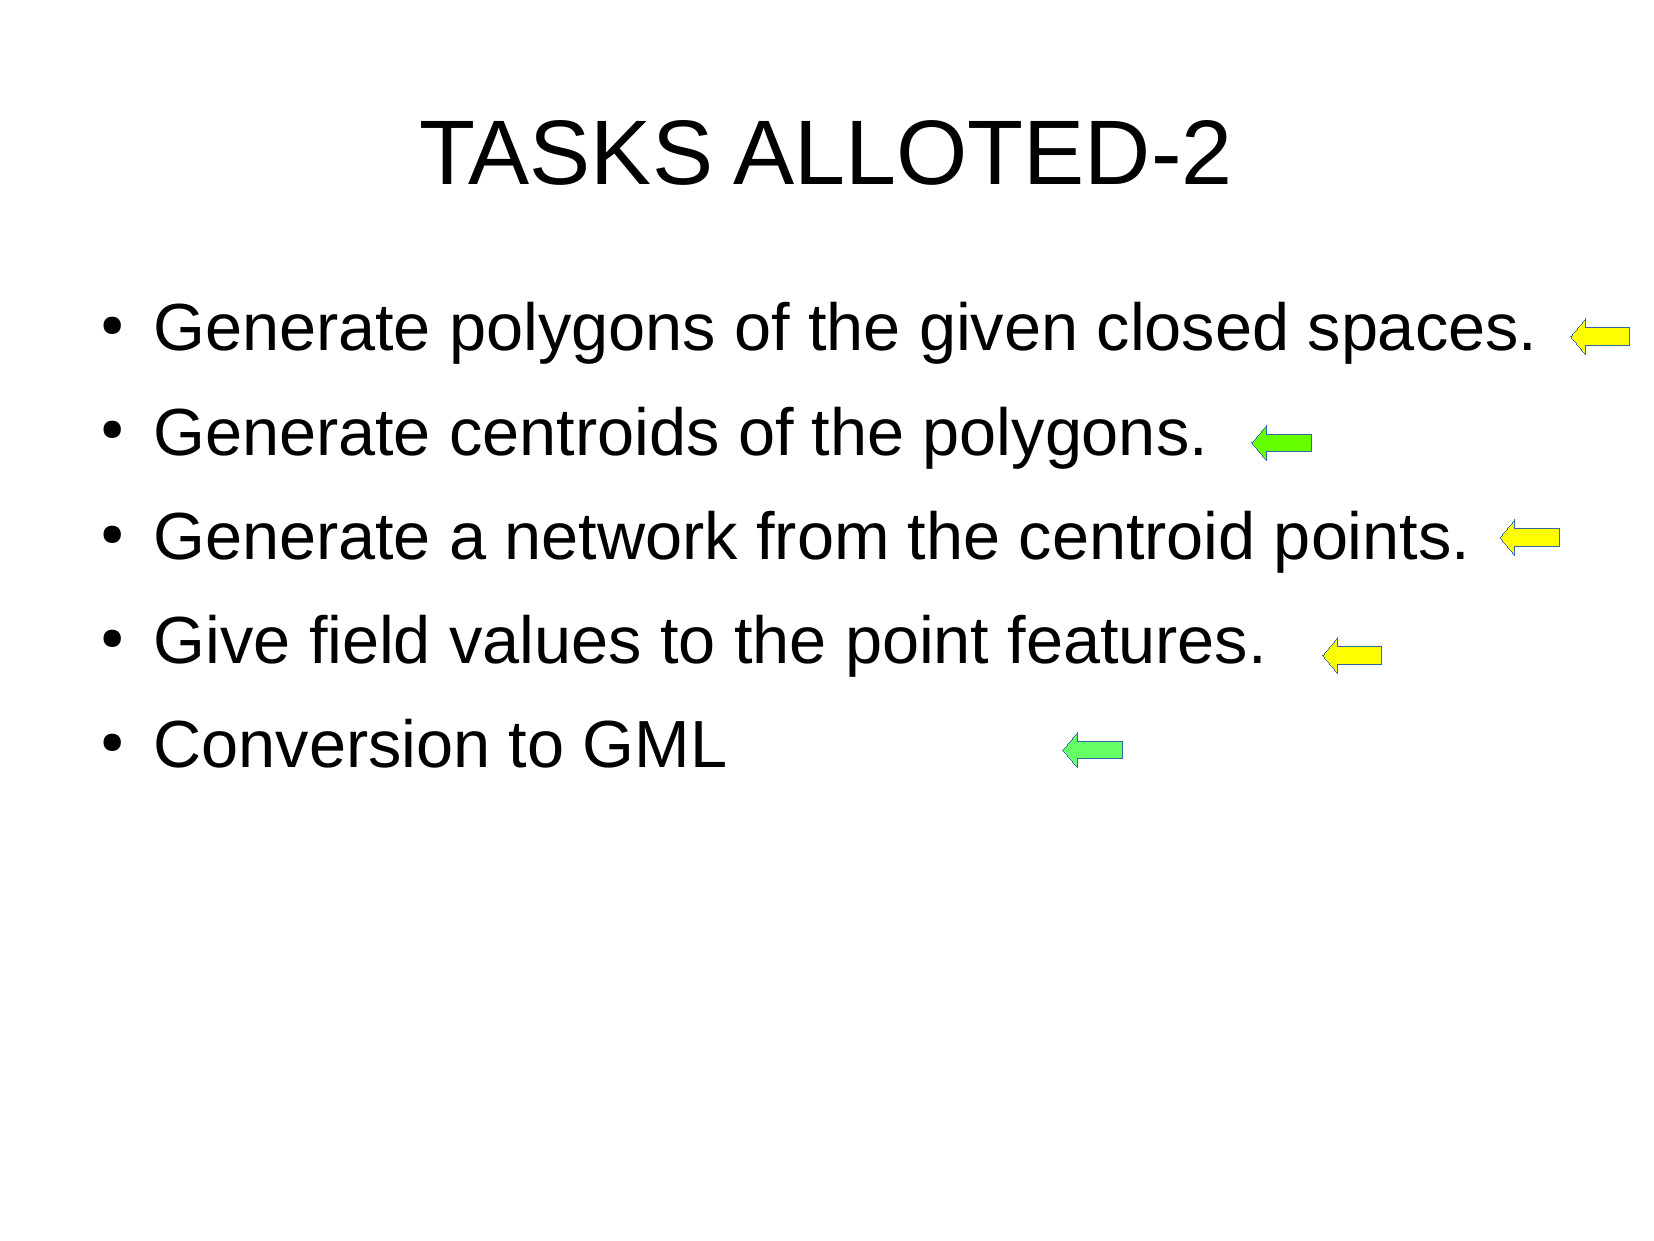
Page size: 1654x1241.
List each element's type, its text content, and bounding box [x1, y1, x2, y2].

text_box [1251, 425, 1312, 461]
text_box [1570, 318, 1630, 355]
title TASKS ALLOTED-2 [82, 49, 1571, 257]
text_box [1500, 519, 1560, 556]
list Generate polygons of the given closed spaces. Generate centroids of the polygons. Generate a network from the centroid points. Give field values to the point features. Conversion to GML [82, 290, 1571, 1010]
text_box [1322, 637, 1382, 674]
text_box [1062, 732, 1123, 768]
